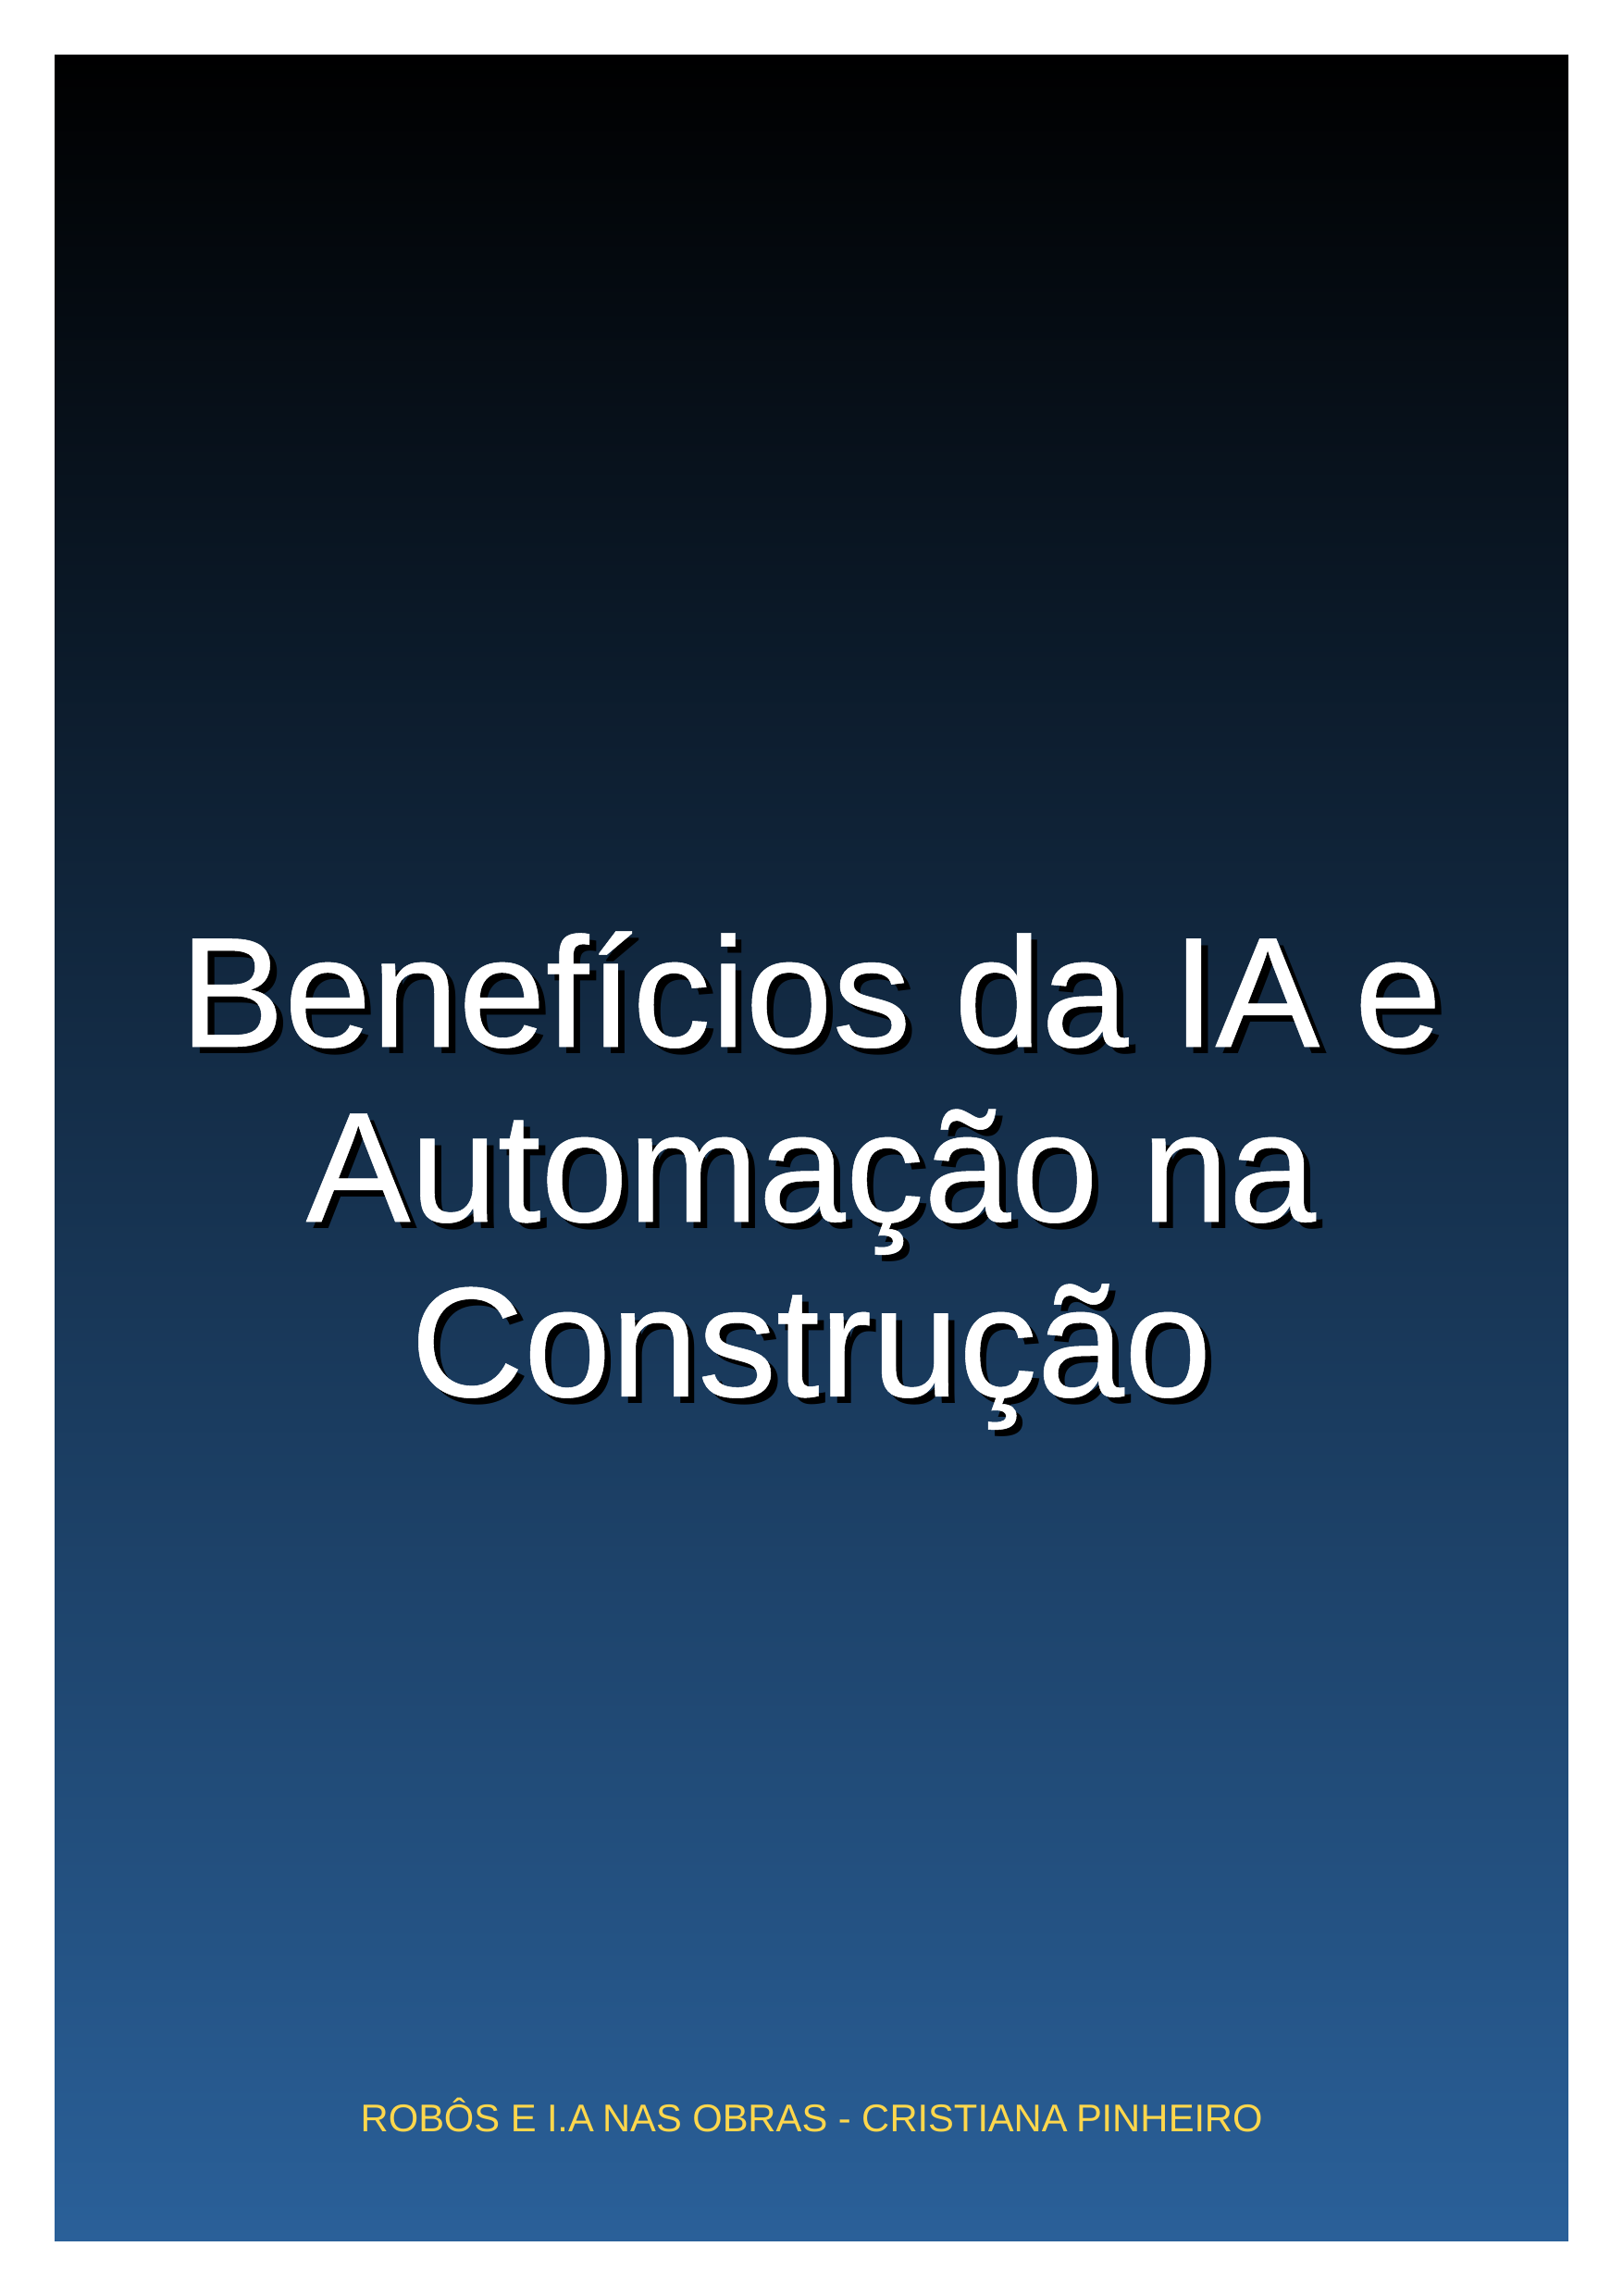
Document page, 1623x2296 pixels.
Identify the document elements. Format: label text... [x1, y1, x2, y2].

list Benefícios da IA e Automação na Construção [130, 904, 1493, 1490]
list Robôs e I.A nas Obras - Cristiana Pinheiro [130, 2096, 1493, 2187]
